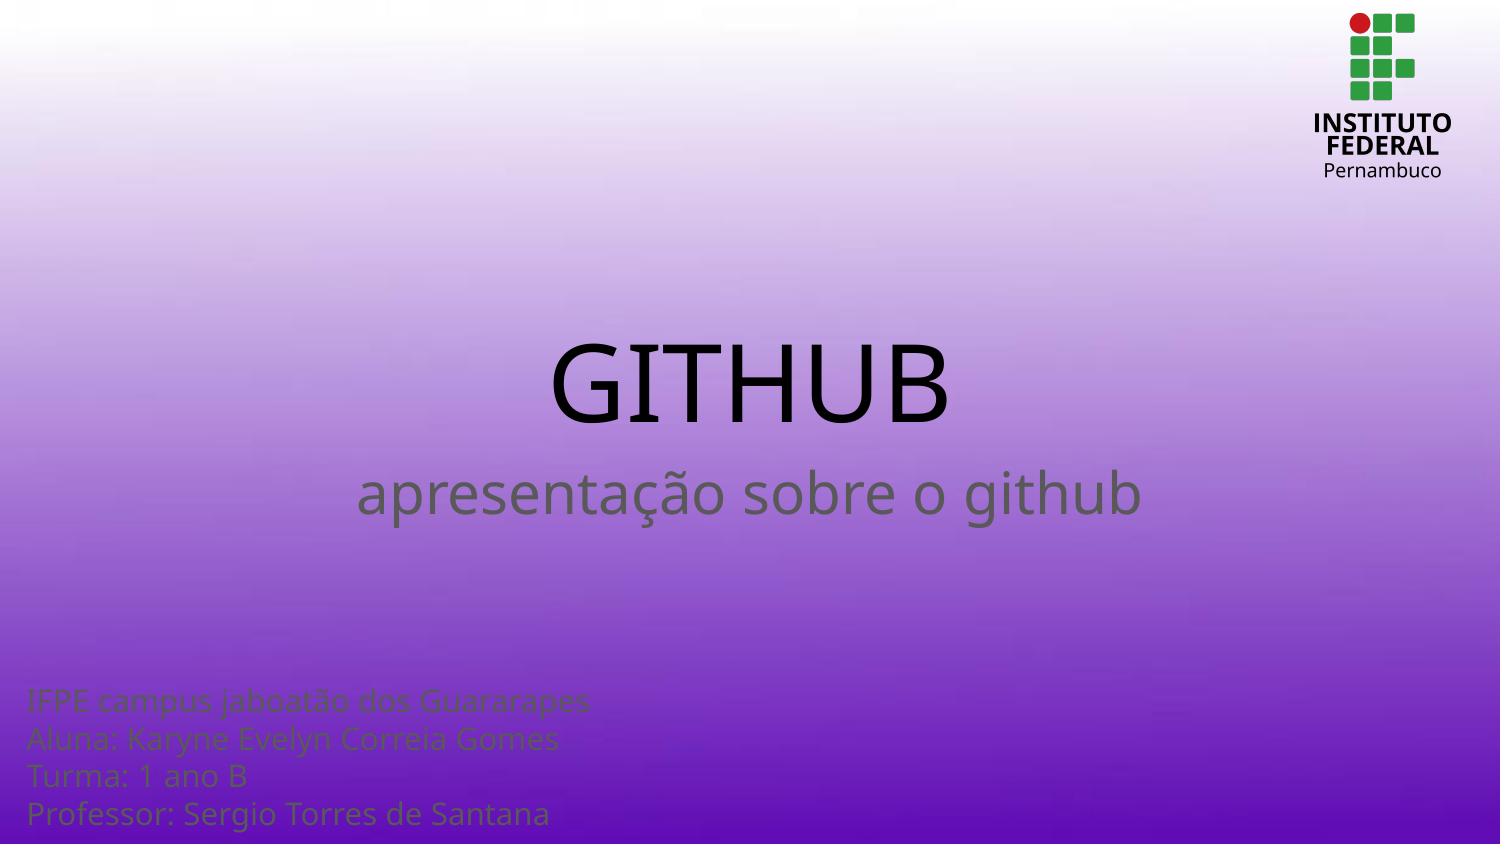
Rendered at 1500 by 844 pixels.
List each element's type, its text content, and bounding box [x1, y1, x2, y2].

subtitle apresentação sobre o github [51, 440, 1449, 571]
text_box IFPE campus jaboatão dos Guararapes Aluna: Karyne Evelyn Correia Gomes Turma: 1 ano B Professor: Sergio Torres de Santana [11, 666, 769, 837]
picture [0, 0, 1500, 844]
title GITHUB [51, 122, 1449, 440]
